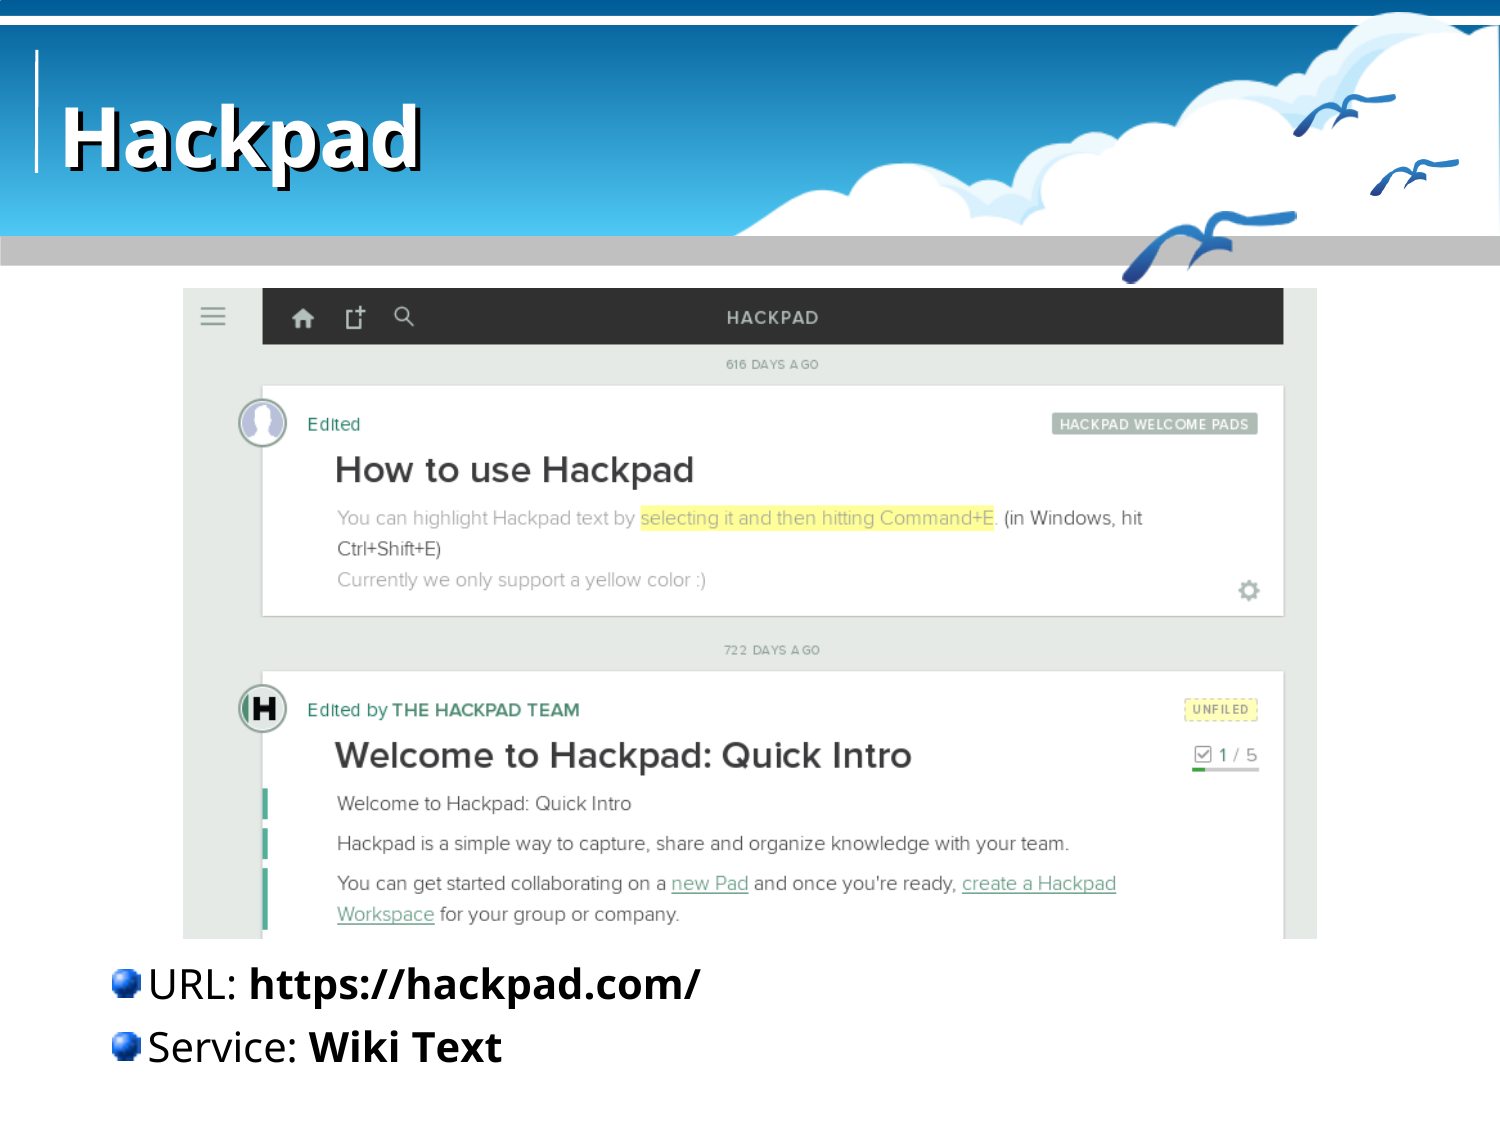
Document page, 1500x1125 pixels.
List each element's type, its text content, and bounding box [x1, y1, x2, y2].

text_box URL: https://hackpad.com/ Service: Wiki Text [97, 947, 1422, 1053]
title Hackpad [59, 86, 1465, 186]
picture [112, 1053, 141, 1061]
picture [730, 12, 1500, 284]
picture [183, 288, 1317, 939]
